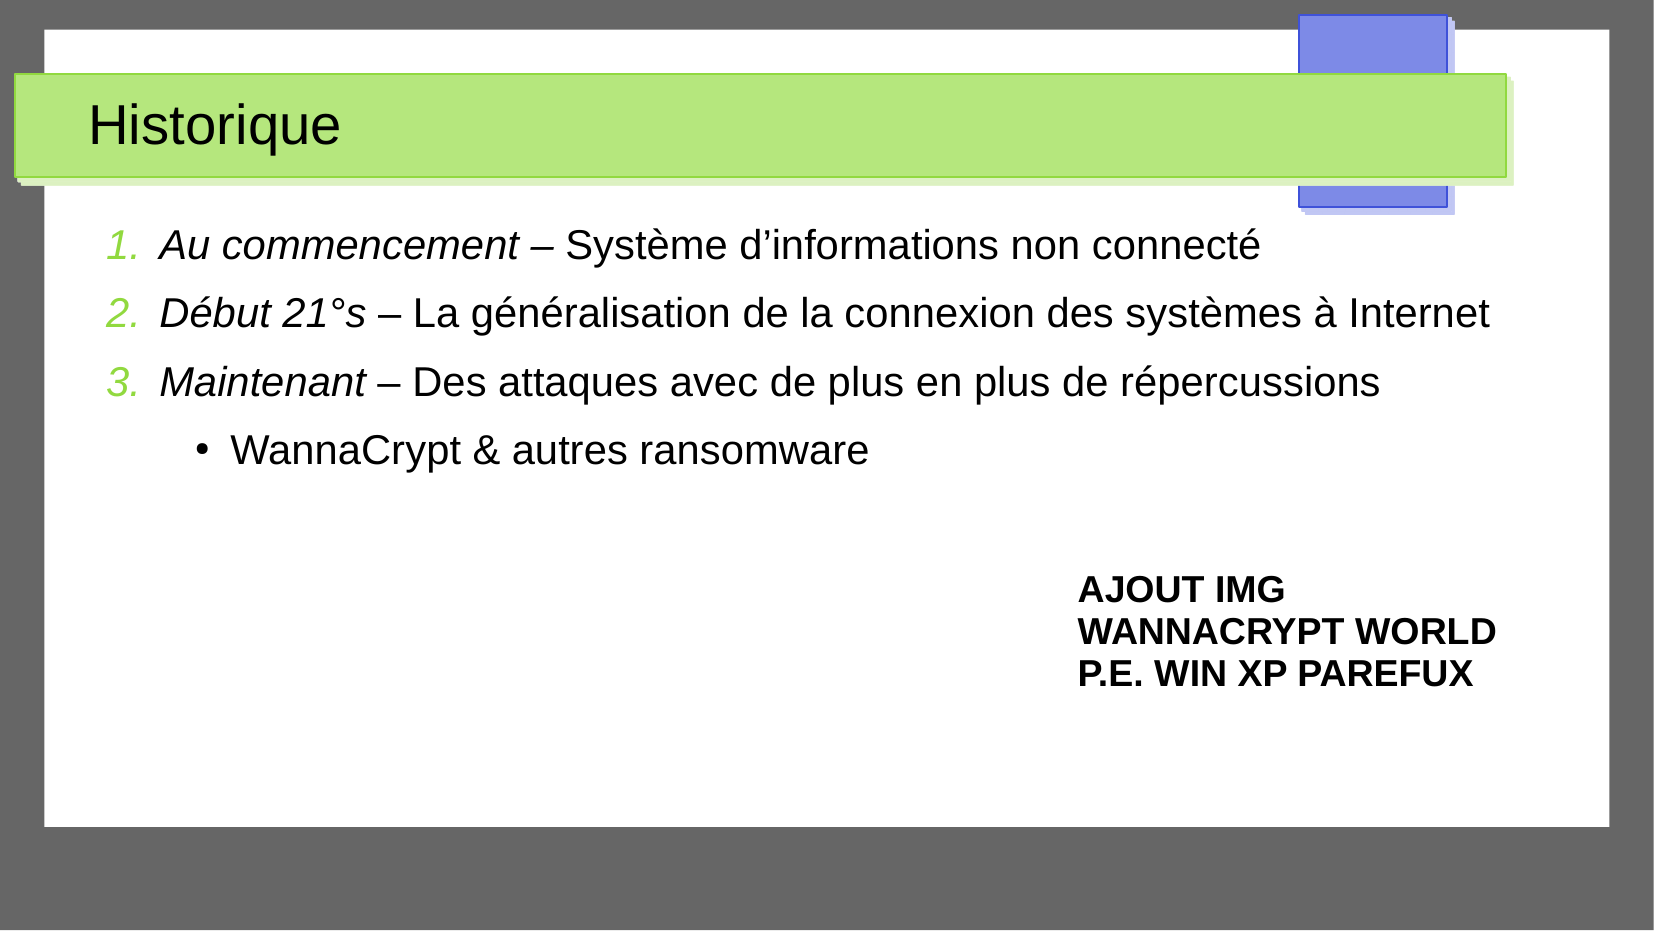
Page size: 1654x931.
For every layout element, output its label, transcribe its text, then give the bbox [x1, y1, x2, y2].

list Au commencement – Système d’informations non connecté Début 21°s – La généralisation de la connexion des systèmes à Internet Maintenant – Des attaques avec de plus en plus de répercussions WannaCrypt & autres ransomware [88, 221, 1565, 813]
text_box AJOUT IMG WANNACRYPT WORLD P.E. WIN XP PAREFUX [1062, 561, 1512, 702]
title Historique [88, 73, 1506, 178]
